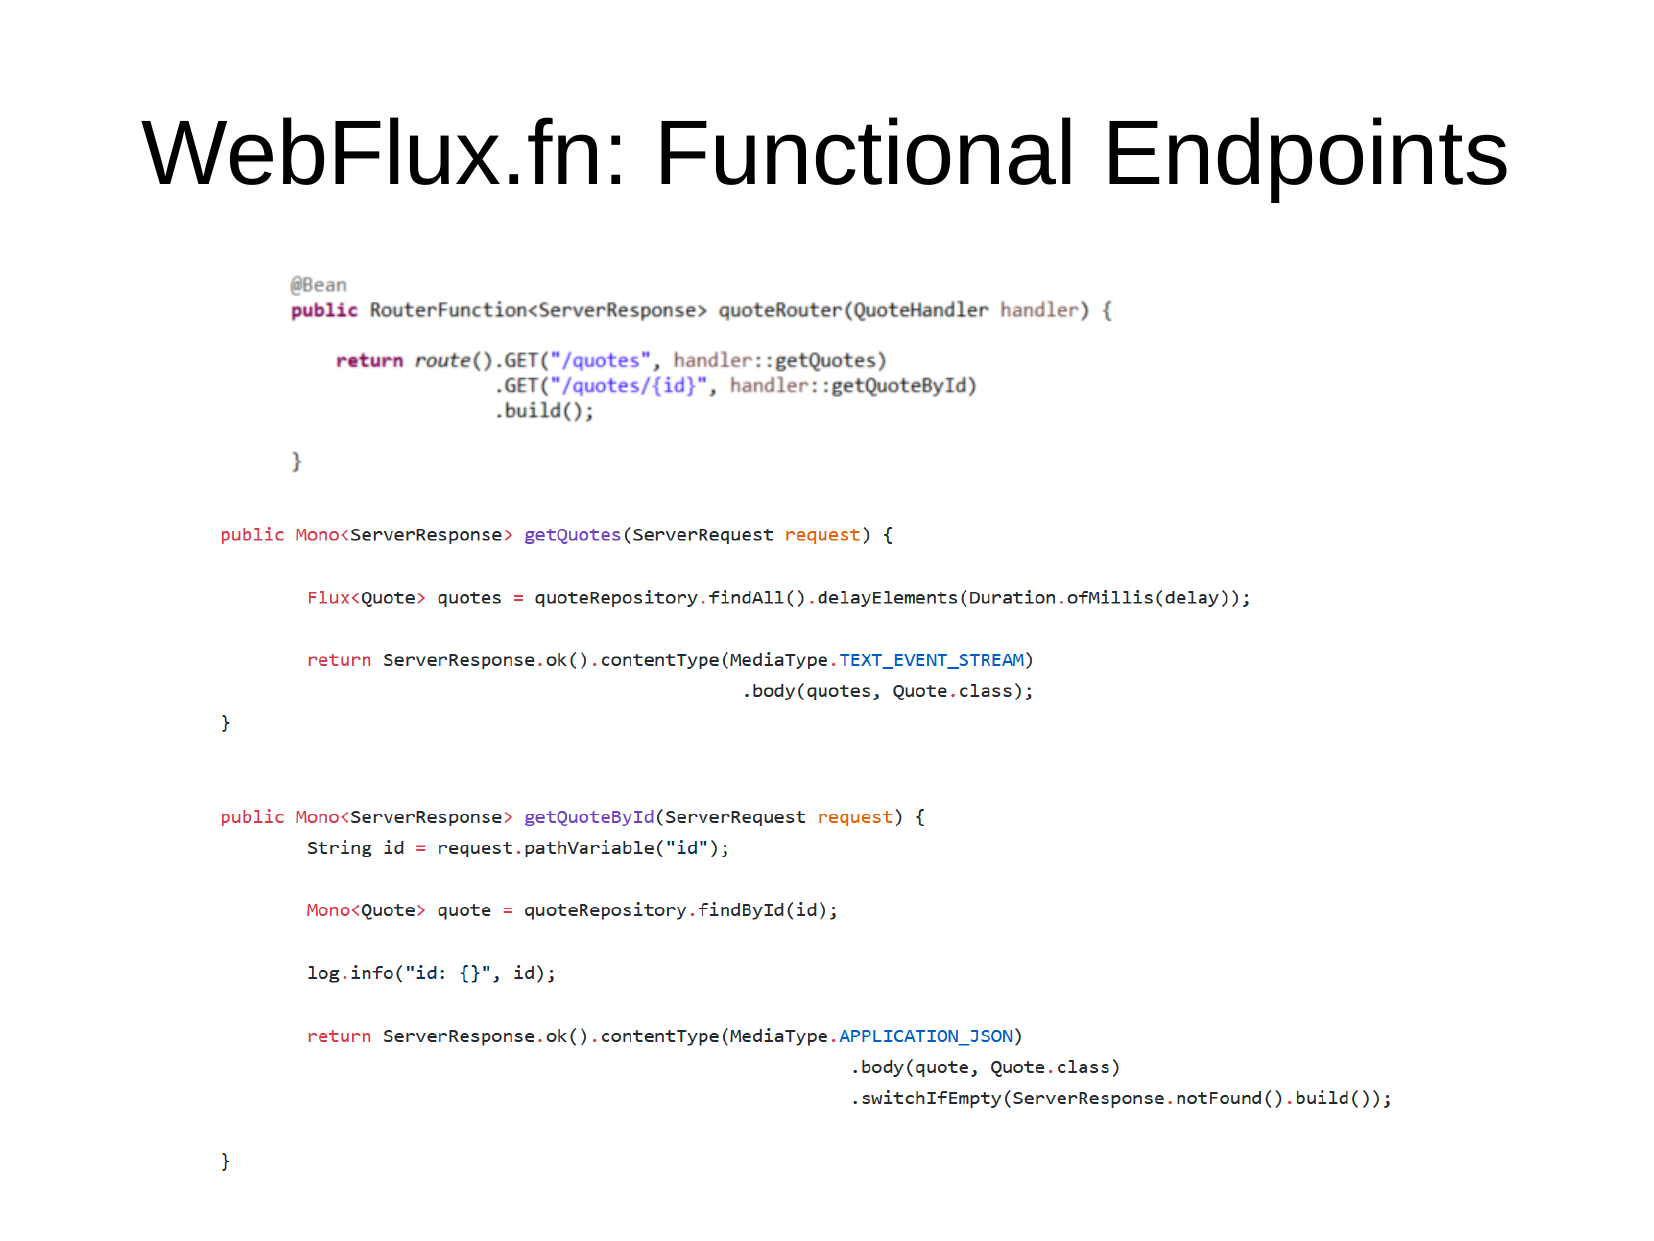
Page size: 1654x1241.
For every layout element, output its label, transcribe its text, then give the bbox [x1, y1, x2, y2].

title WebFlux.fn: Functional Endpoints [82, 49, 1571, 257]
picture [177, 509, 1418, 1193]
picture [274, 260, 1347, 485]
